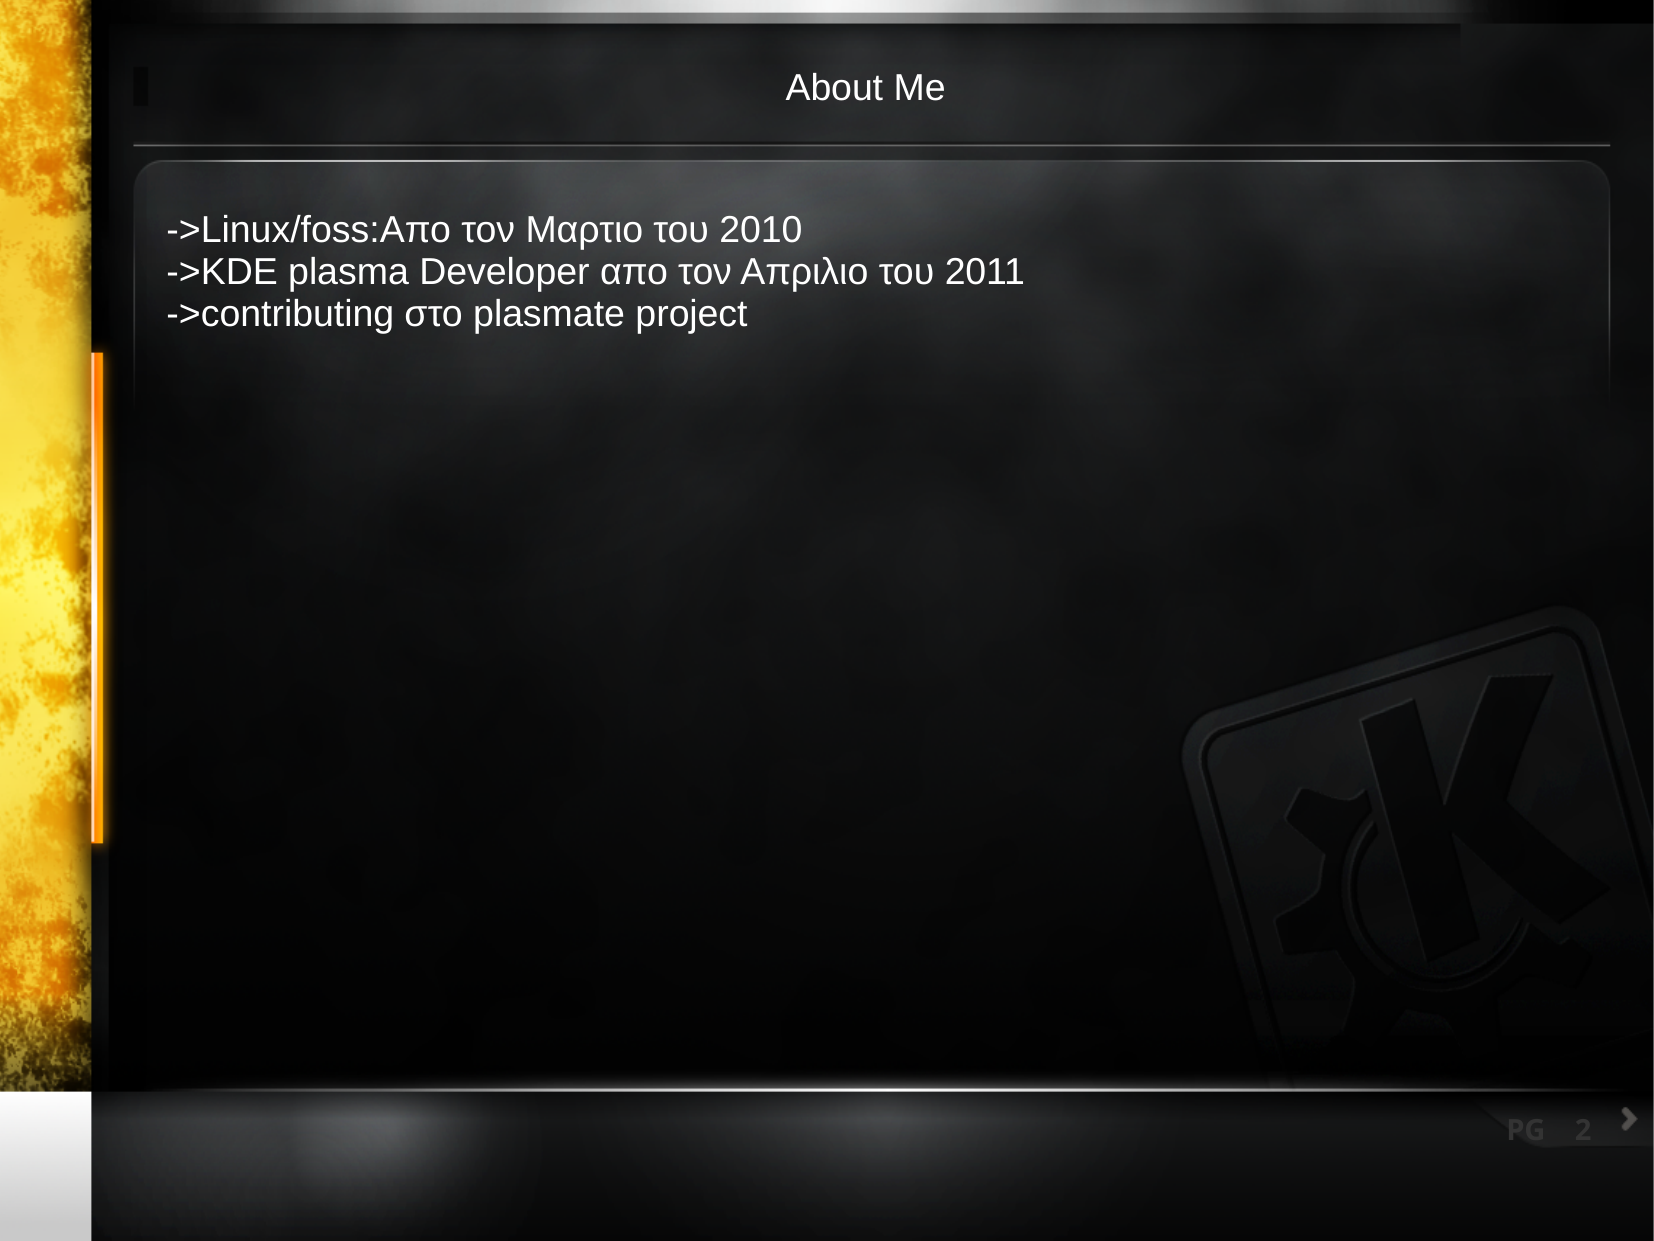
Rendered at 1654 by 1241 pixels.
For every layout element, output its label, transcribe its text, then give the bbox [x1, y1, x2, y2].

list ->Linux/foss:Απο τον Μαρτιο του 2010 ->KDE plasma Developer απο τον Απριλιο του 2011 ->contributing στο plasmate project [151, 200, 1587, 599]
picture [0, 0, 1654, 1241]
title About Me [153, 59, 1589, 129]
